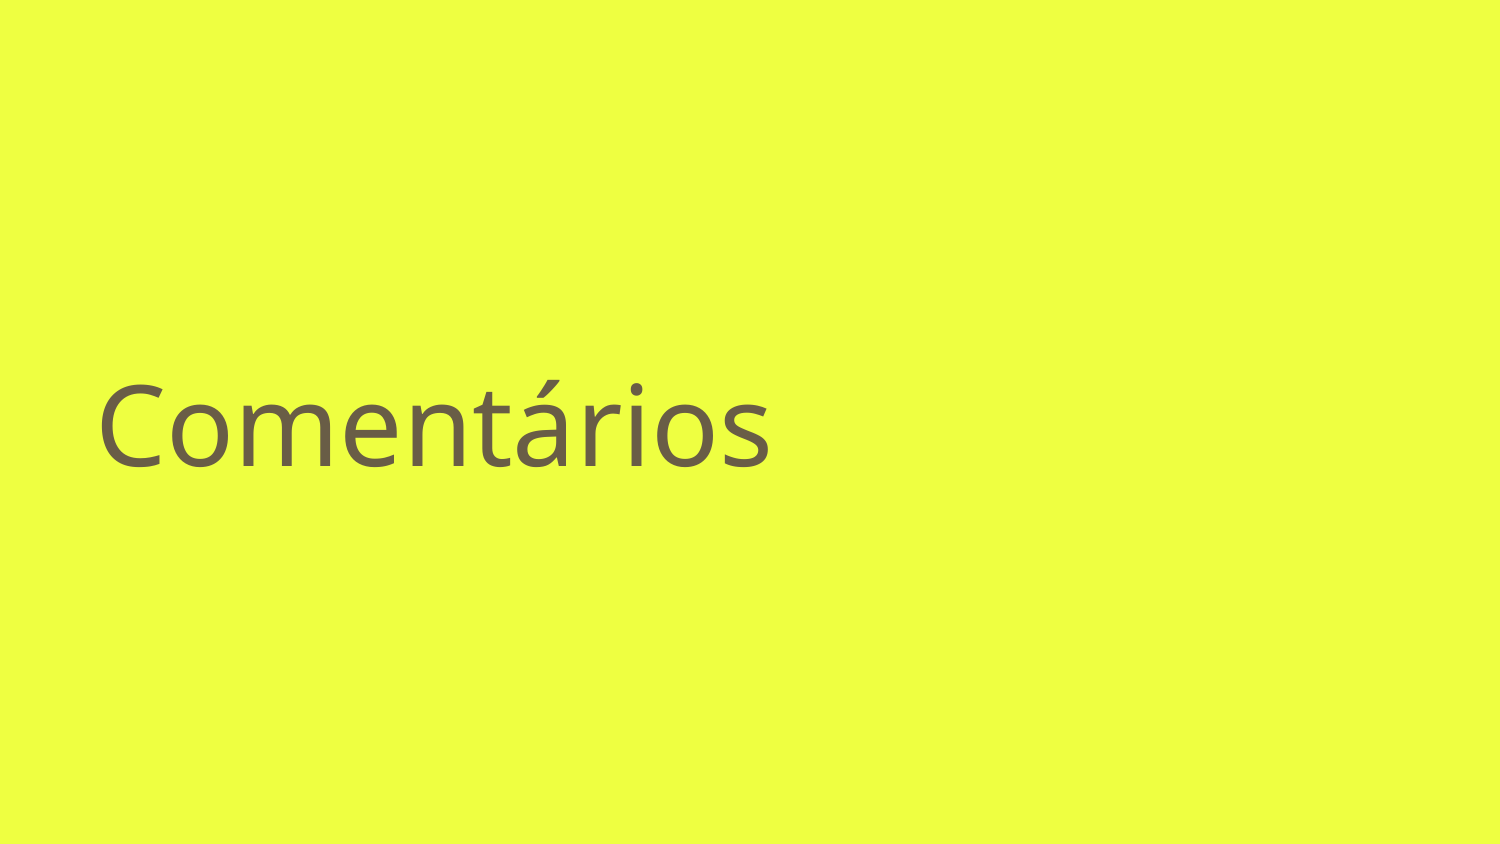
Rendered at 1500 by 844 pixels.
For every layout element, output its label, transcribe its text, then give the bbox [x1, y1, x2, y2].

title Comentários [80, 86, 1002, 758]
